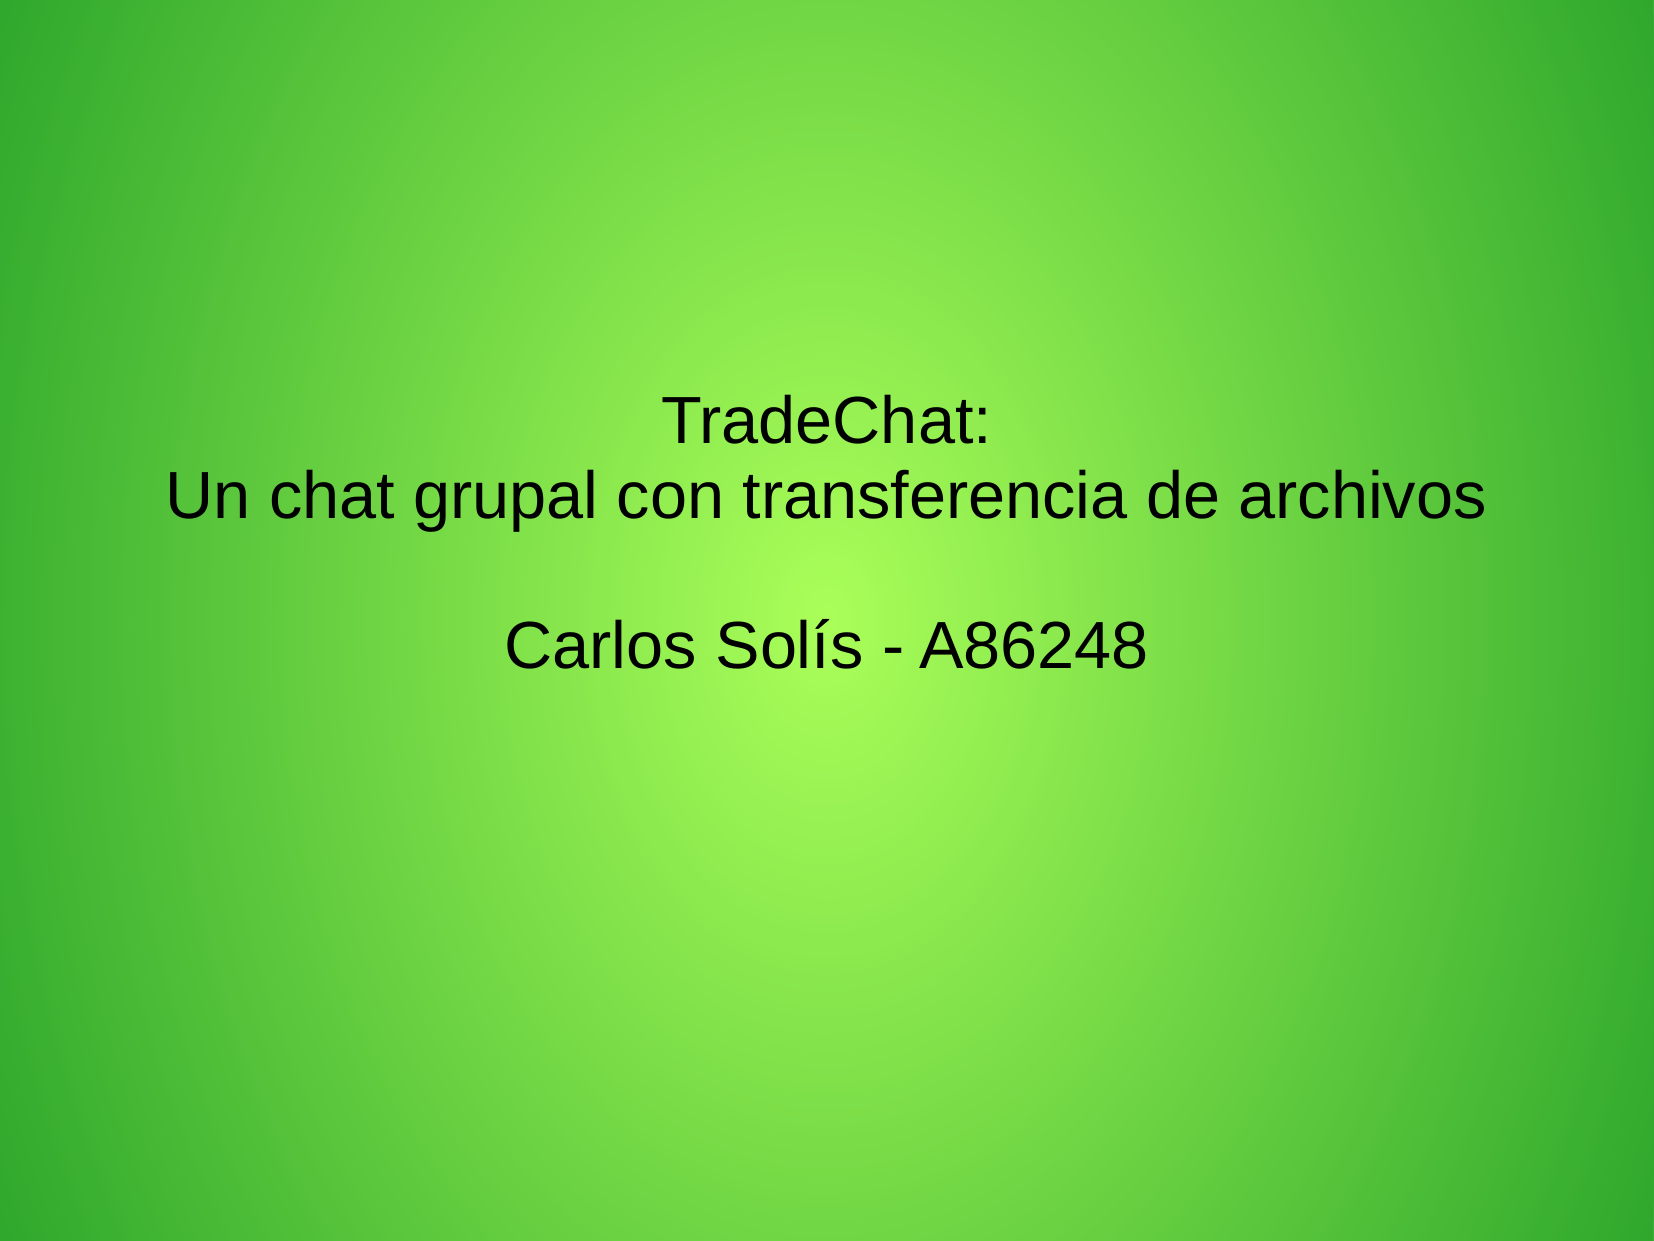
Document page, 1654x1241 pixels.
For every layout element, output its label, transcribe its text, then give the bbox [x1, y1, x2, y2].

subtitle TradeChat: Un chat grupal con transferencia de archivos Carlos Solís - A86248 [82, 47, 1571, 1019]
